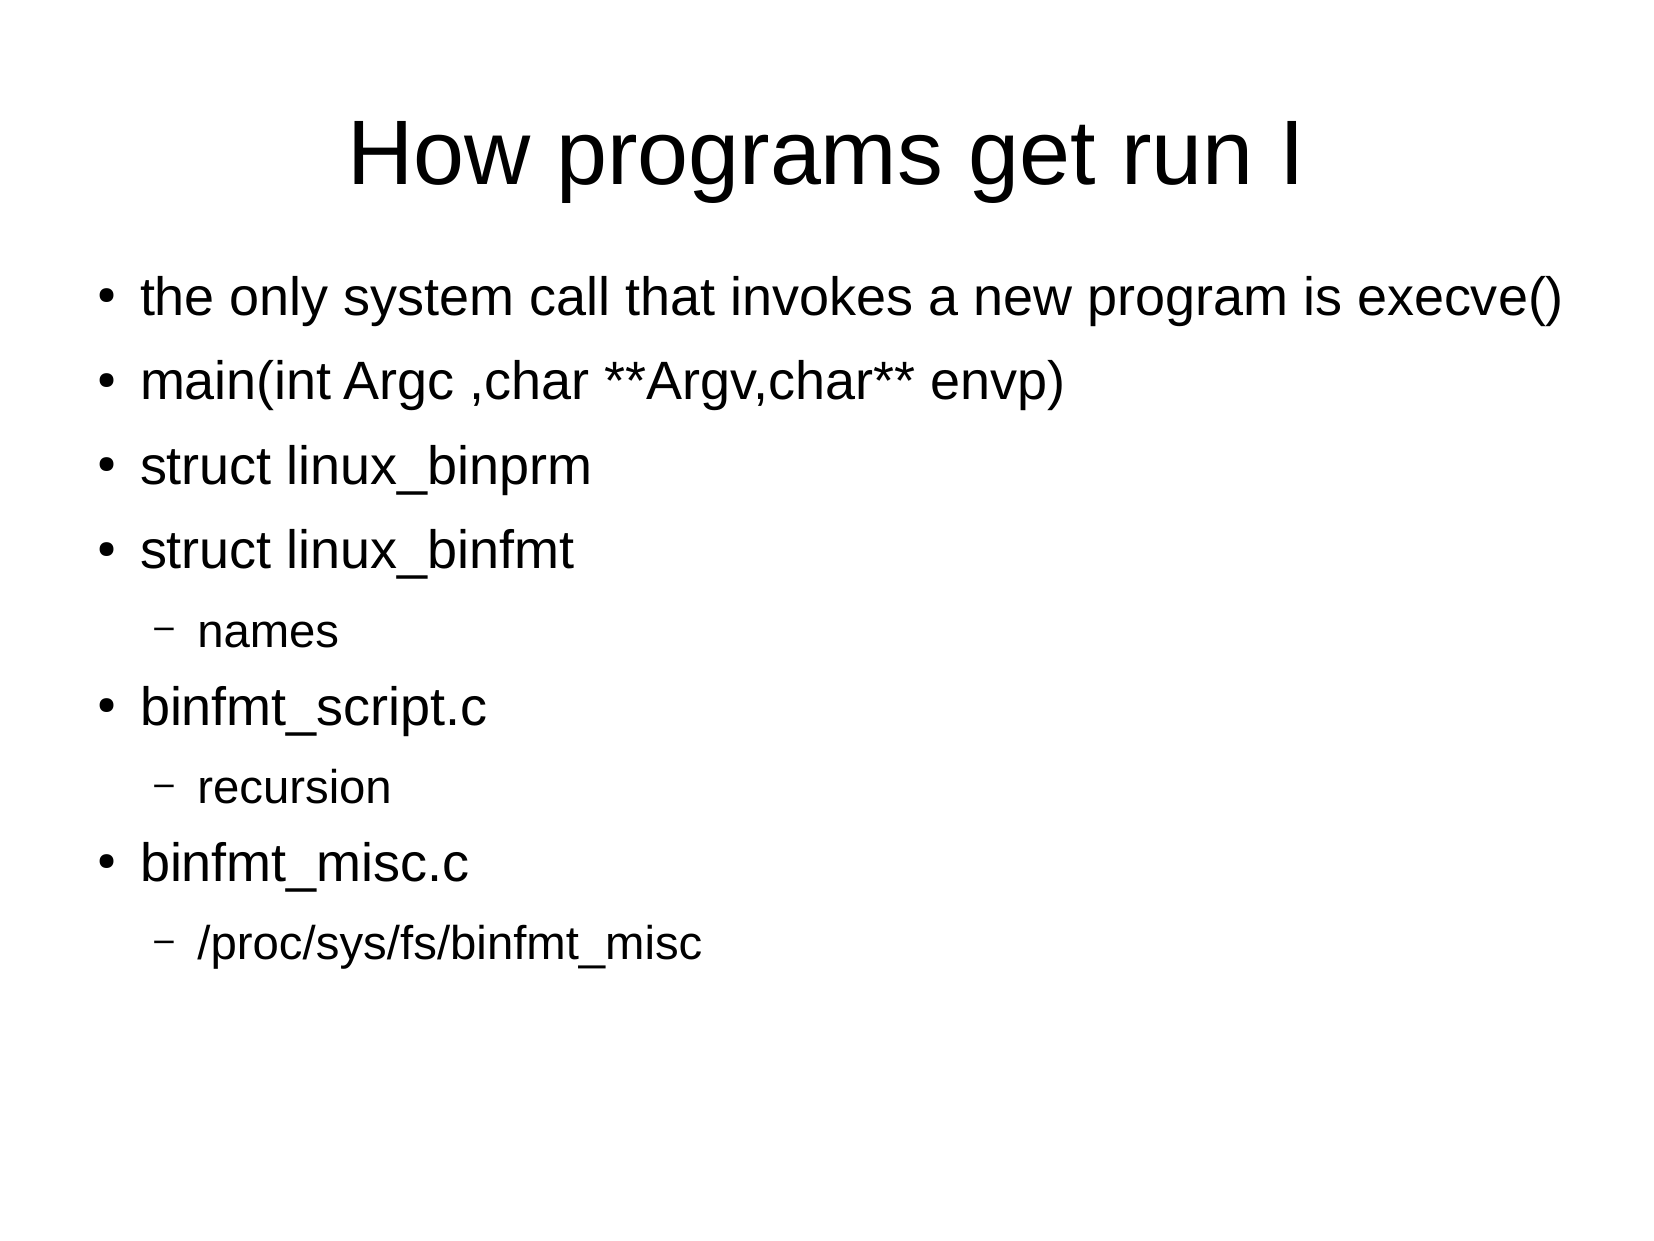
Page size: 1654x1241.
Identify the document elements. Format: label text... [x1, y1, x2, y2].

title How programs get run I [82, 49, 1571, 257]
list the only system call that invokes a new program is execve() main(int Argc ,char **Argv,char** envp) struct linux_binprm struct linux_binfmt names binfmt_script.c recursion binfmt_misc.c /proc/sys/fs/binfmt_misc [82, 266, 1571, 986]
